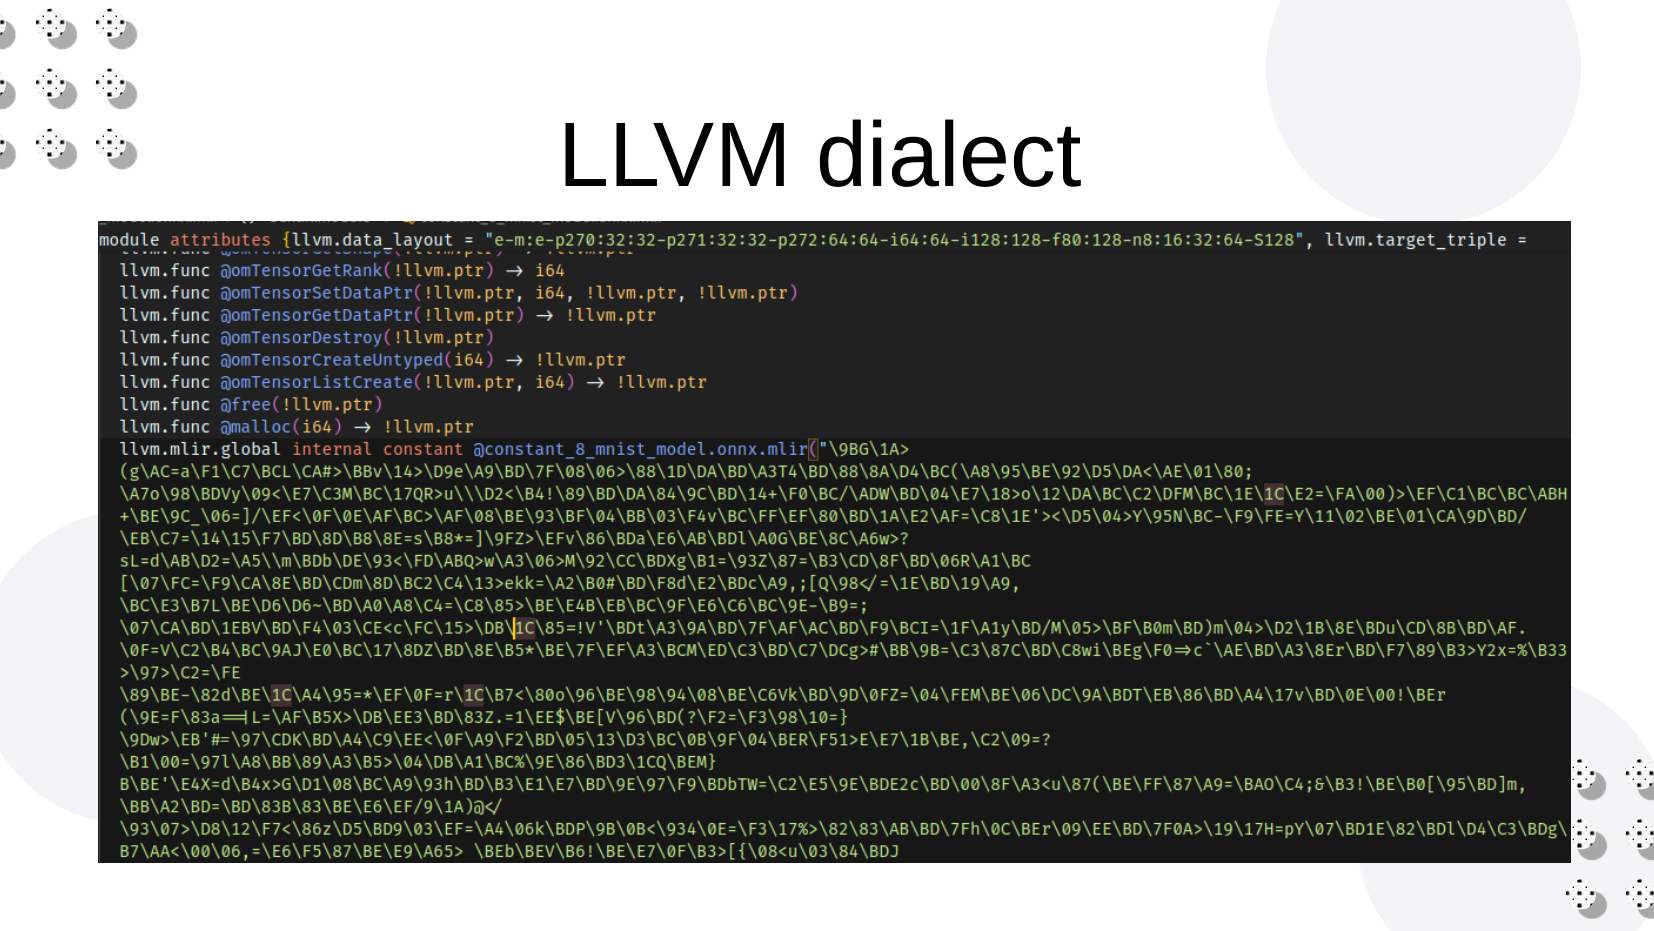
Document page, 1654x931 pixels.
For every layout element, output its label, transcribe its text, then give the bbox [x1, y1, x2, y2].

picture [0, 11, 6, 36]
picture [1625, 759, 1654, 790]
picture [98, 221, 1596, 863]
picture [35, 128, 67, 159]
picture [97, 68, 124, 76]
title LLVM dialect [76, 76, 1565, 233]
picture [0, 131, 7, 156]
picture [95, 8, 126, 39]
picture [0, 71, 6, 96]
picture [1625, 879, 1654, 910]
picture [1565, 879, 1596, 910]
picture [35, 8, 66, 39]
picture [35, 68, 66, 99]
picture [1625, 819, 1654, 850]
